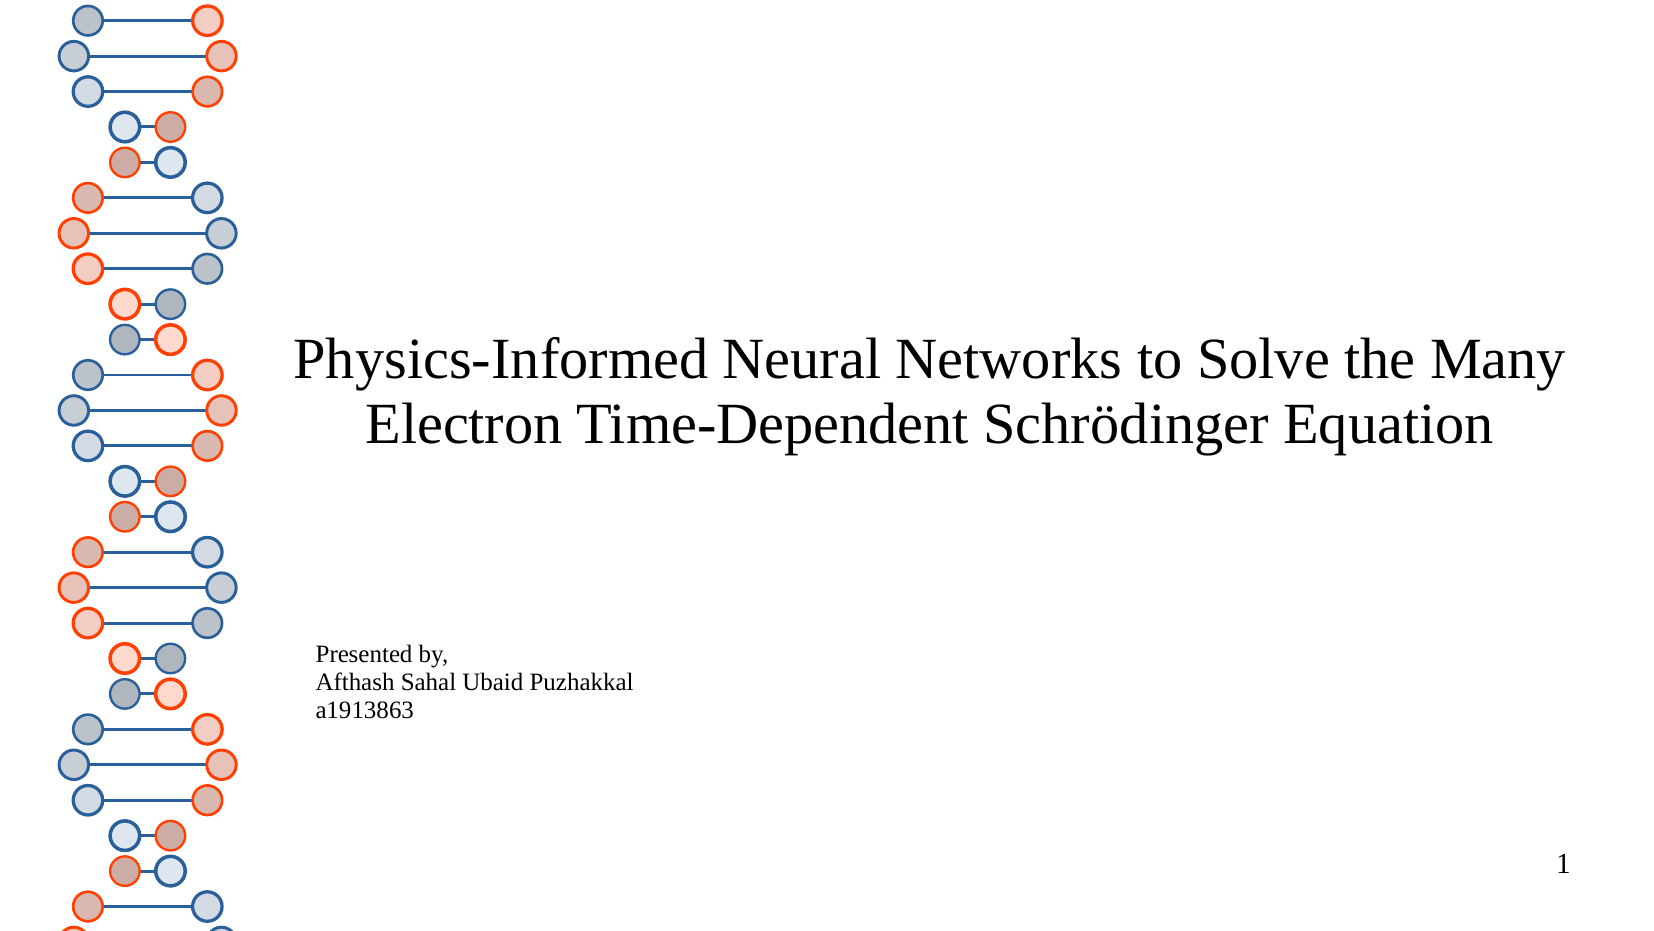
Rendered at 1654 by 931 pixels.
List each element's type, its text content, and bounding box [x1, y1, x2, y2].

subtitle Physics-Informed Neural Networks to Solve the Many Electron Time-Dependent Schrödinger Equation [265, 35, 1595, 748]
text_box Presented by, Afthash Sahal Ubaid Puzhakkal a1913863 [300, 633, 651, 737]
